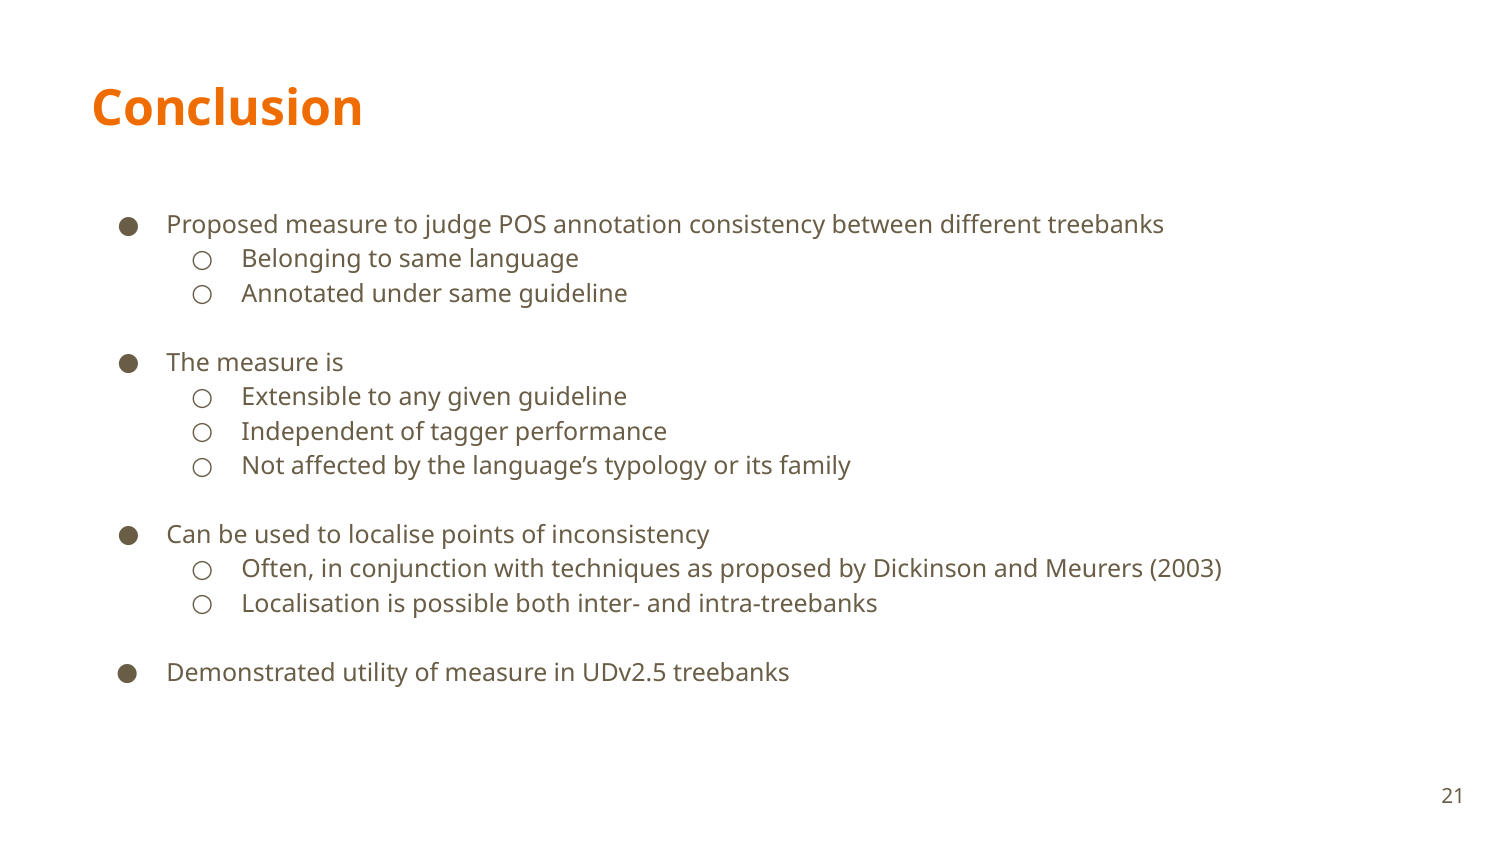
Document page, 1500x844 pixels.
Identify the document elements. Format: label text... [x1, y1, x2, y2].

slide_number <number> [1389, 764, 1480, 830]
list Proposed measure to judge POS annotation consistency between different treebanks Belonging to same language Annotated under same guideline The measure is Extensible to any given guideline Independent of tagger performance Not affected by the language’s typology or its family Can be used to localise points of inconsistency Often, in conjunction with techniques as proposed by Dickinson and Meurers (2003) Localisation is possible both inter- and intra-treebanks Demonstrated utility of measure in UDv2.5 treebanks [76, 189, 1390, 750]
title Conclusion [76, 60, 733, 155]
